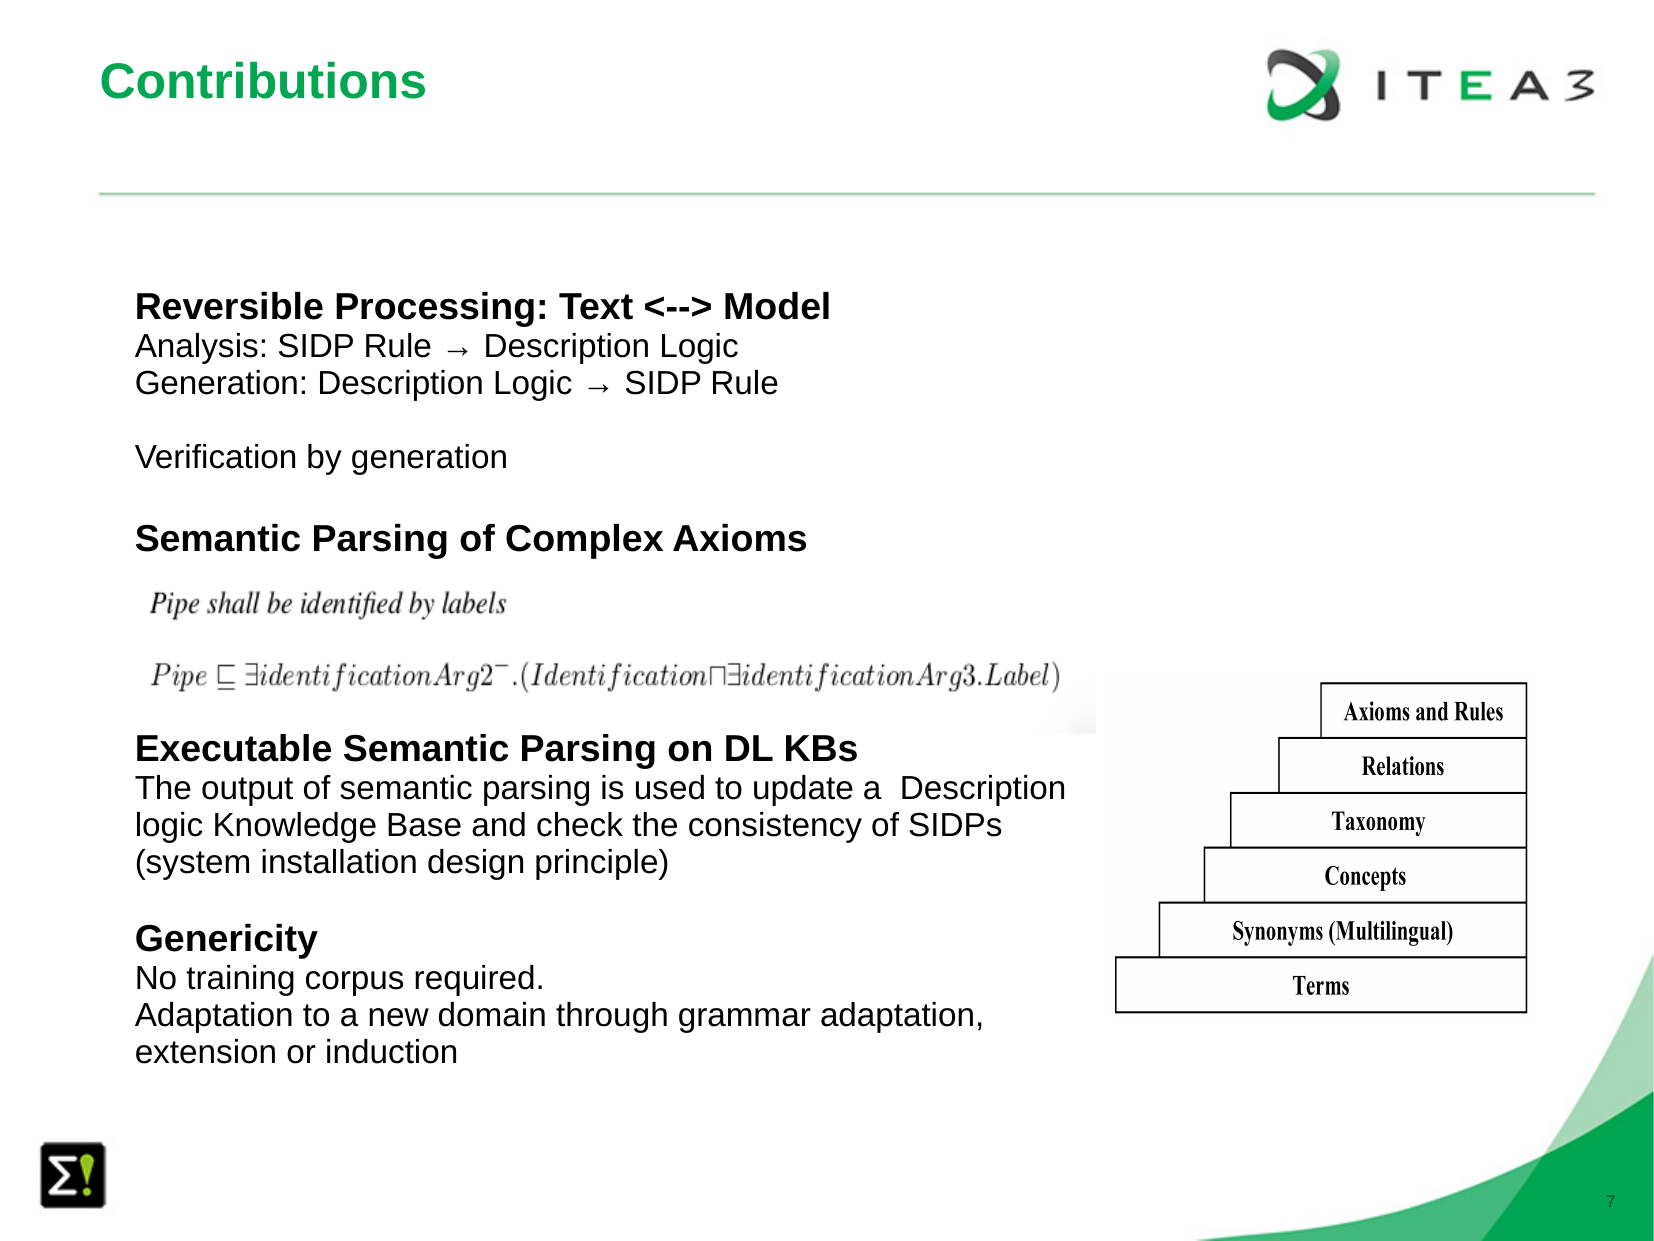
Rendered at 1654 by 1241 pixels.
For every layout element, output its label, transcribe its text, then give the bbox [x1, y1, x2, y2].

title Contributions [84, 25, 1211, 176]
picture [0, 0, 1654, 1241]
text_box Reversible Processing: Text <--> Model Analysis: SIDP Rule → Description Logic Generation: Description Logic → SIDP Rule Verification by generation Semantic Parsing of Complex Axioms Executable Semantic Parsing on DL KBs The output of semantic parsing is used to update a Description logic Knowledge Base and check the consistency of SIDPs (system installation design principle) Genericity No training corpus required. Adaptation to a new domain through grammar adaptation, extension or induction [120, 278, 1141, 1210]
list [84, 240, 1595, 1153]
